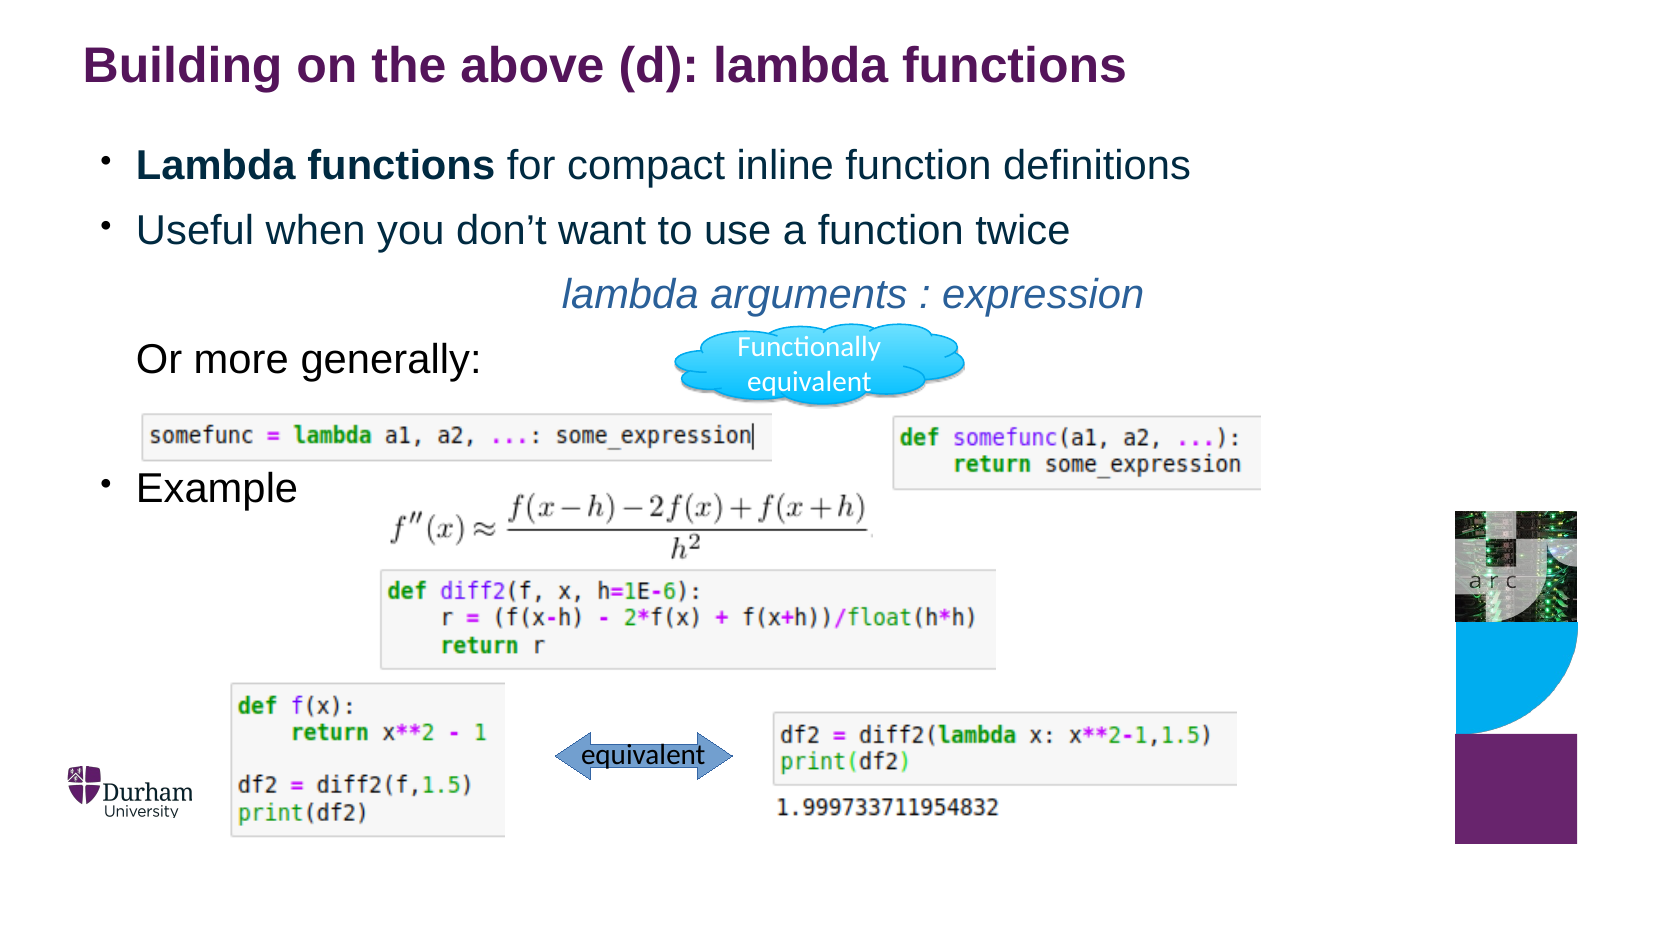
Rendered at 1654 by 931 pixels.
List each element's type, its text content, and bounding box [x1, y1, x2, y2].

list Lambda functions for compact inline function definitions Useful when you don’t want to use a function twice lambda arguments : expression Or more generally: Example [82, 141, 1571, 745]
picture [1571, 511, 1577, 621]
picture [67, 766, 192, 818]
text_box [555, 748, 566, 764]
title Building on the above (d): lambda functions [82, 37, 1571, 93]
picture [765, 707, 1237, 829]
text_box [721, 748, 733, 764]
picture [1571, 637, 1578, 733]
text_box Functionally equivalent [675, 324, 964, 404]
picture [883, 411, 1261, 497]
picture [132, 407, 772, 465]
text_box equivalent [566, 735, 721, 780]
picture [369, 477, 996, 675]
picture [221, 678, 505, 844]
